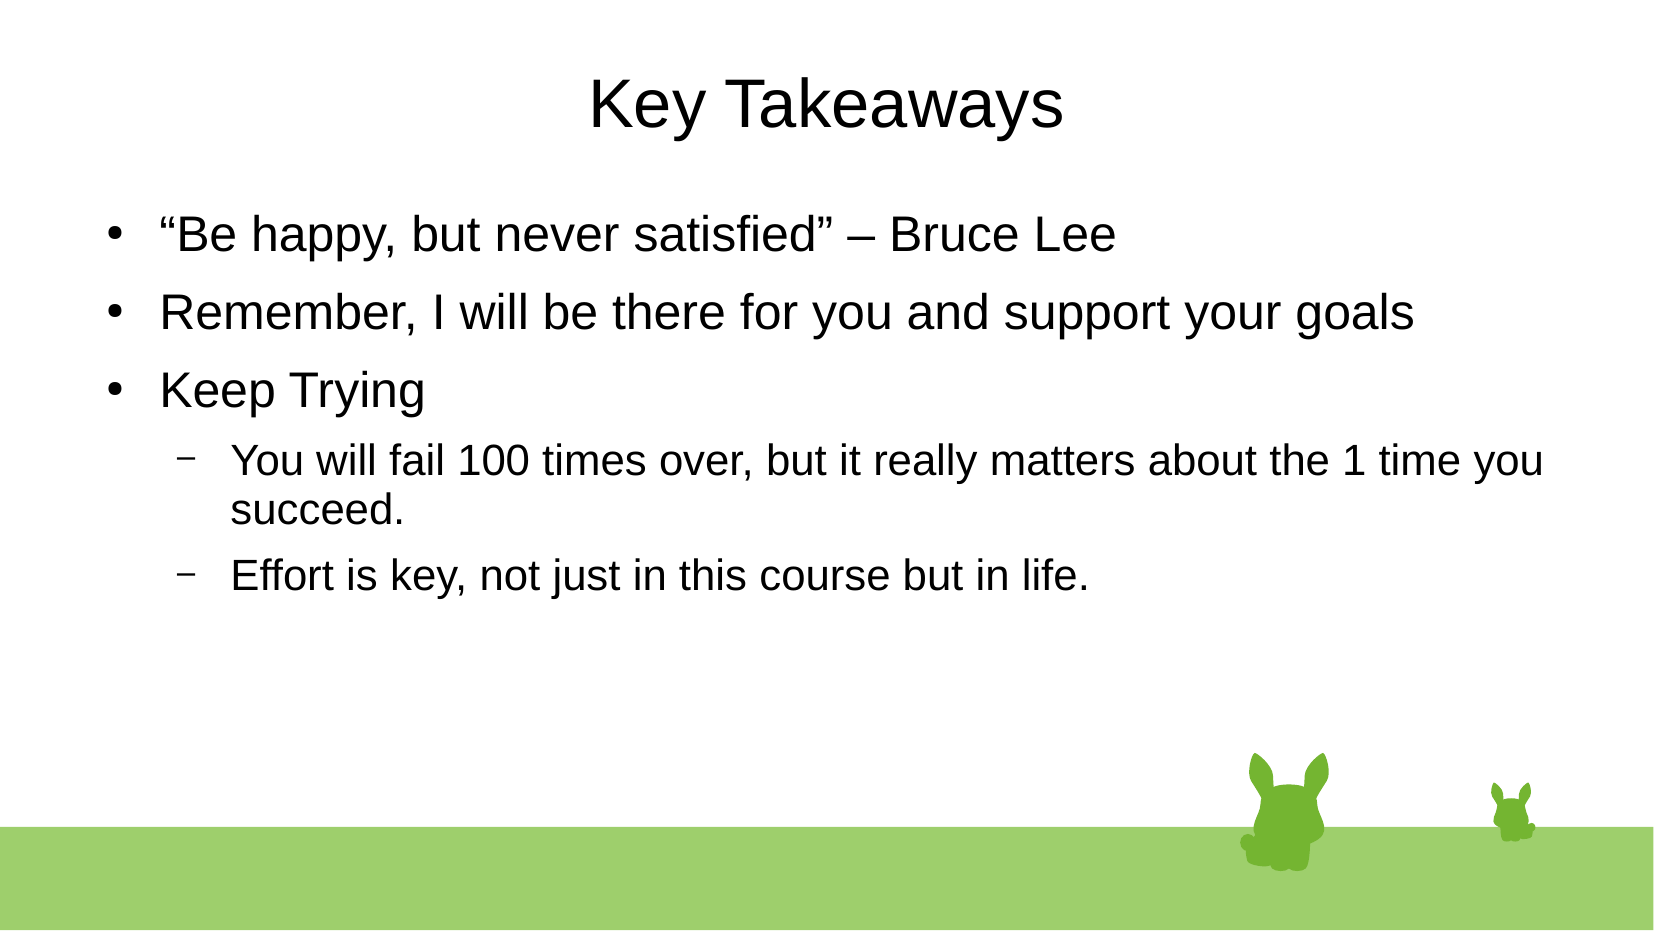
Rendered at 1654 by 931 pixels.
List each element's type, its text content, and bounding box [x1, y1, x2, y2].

list “Be happy, but never satisfied” – Bruce Lee Remember, I will be there for you and support your goals Keep Trying You will fail 100 times over, but it really matters about the 1 time you succeed. Effort is key, not just in this course but in life. [88, 206, 1565, 739]
title Key Takeaways [88, 29, 1565, 178]
